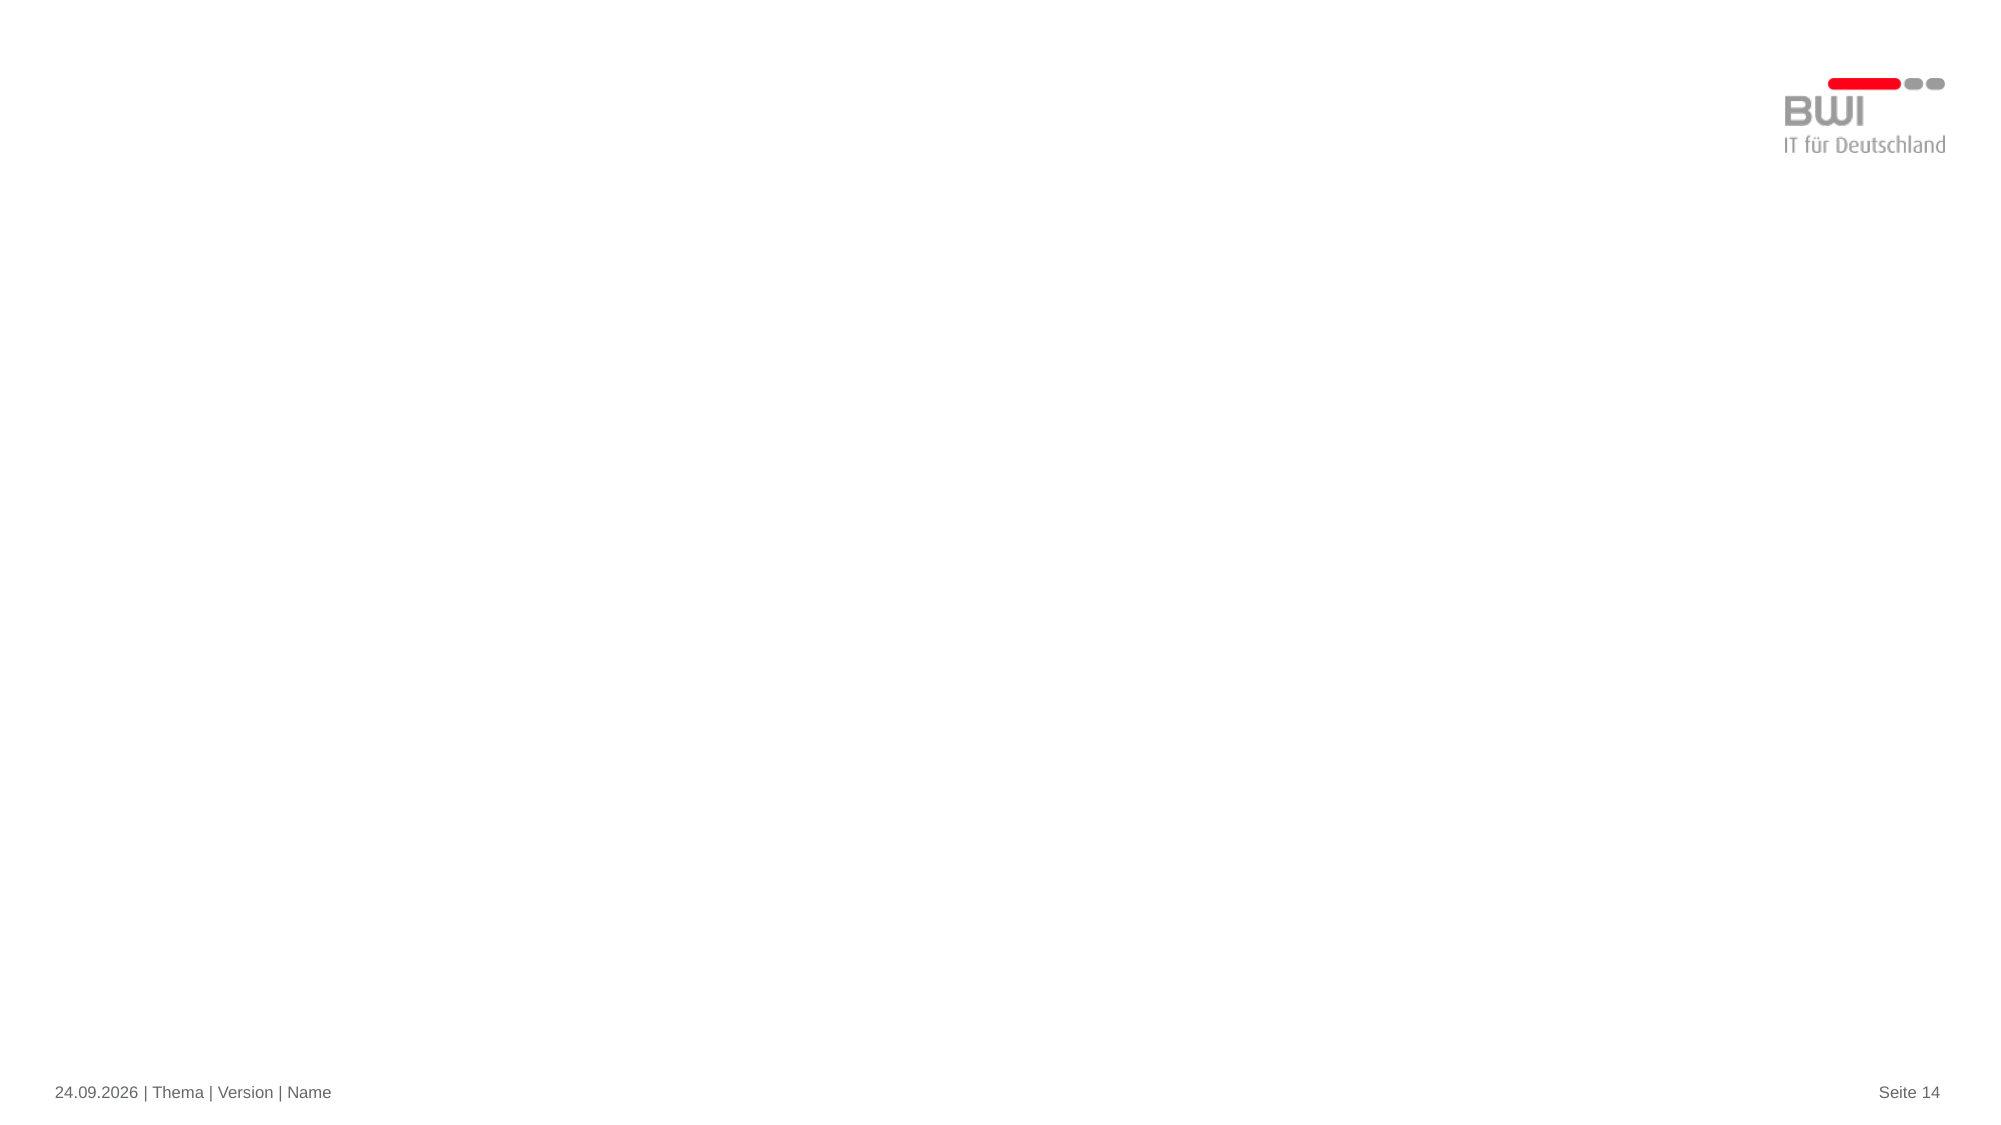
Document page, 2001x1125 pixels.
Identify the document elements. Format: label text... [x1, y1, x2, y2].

slide_number Seite <number> [1820, 1079, 1945, 1104]
picture [1785, 78, 1945, 153]
